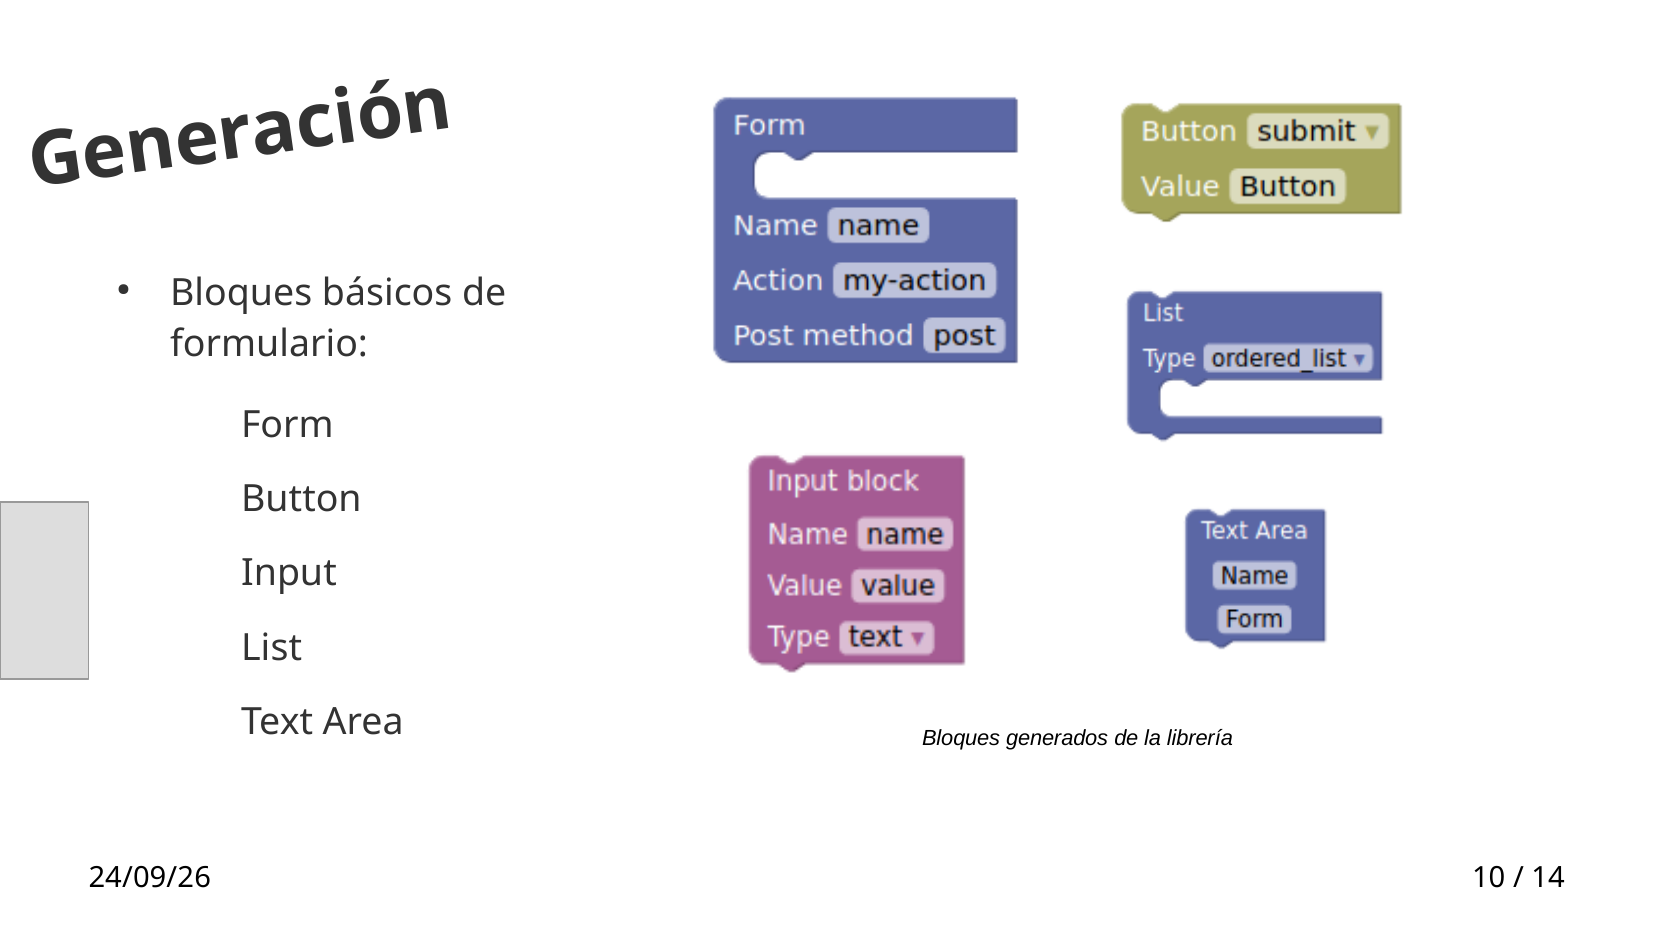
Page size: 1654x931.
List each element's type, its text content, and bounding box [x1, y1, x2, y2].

list Bloques básicos de formulario: Form Button Input List Text Area [99, 265, 680, 789]
picture [708, 88, 1024, 377]
title Generación [16, 0, 1501, 237]
picture [1176, 496, 1337, 665]
text_box Bloques generados de la librería [708, 718, 1447, 768]
picture [1114, 94, 1412, 230]
picture [745, 447, 984, 682]
picture [1114, 284, 1394, 460]
